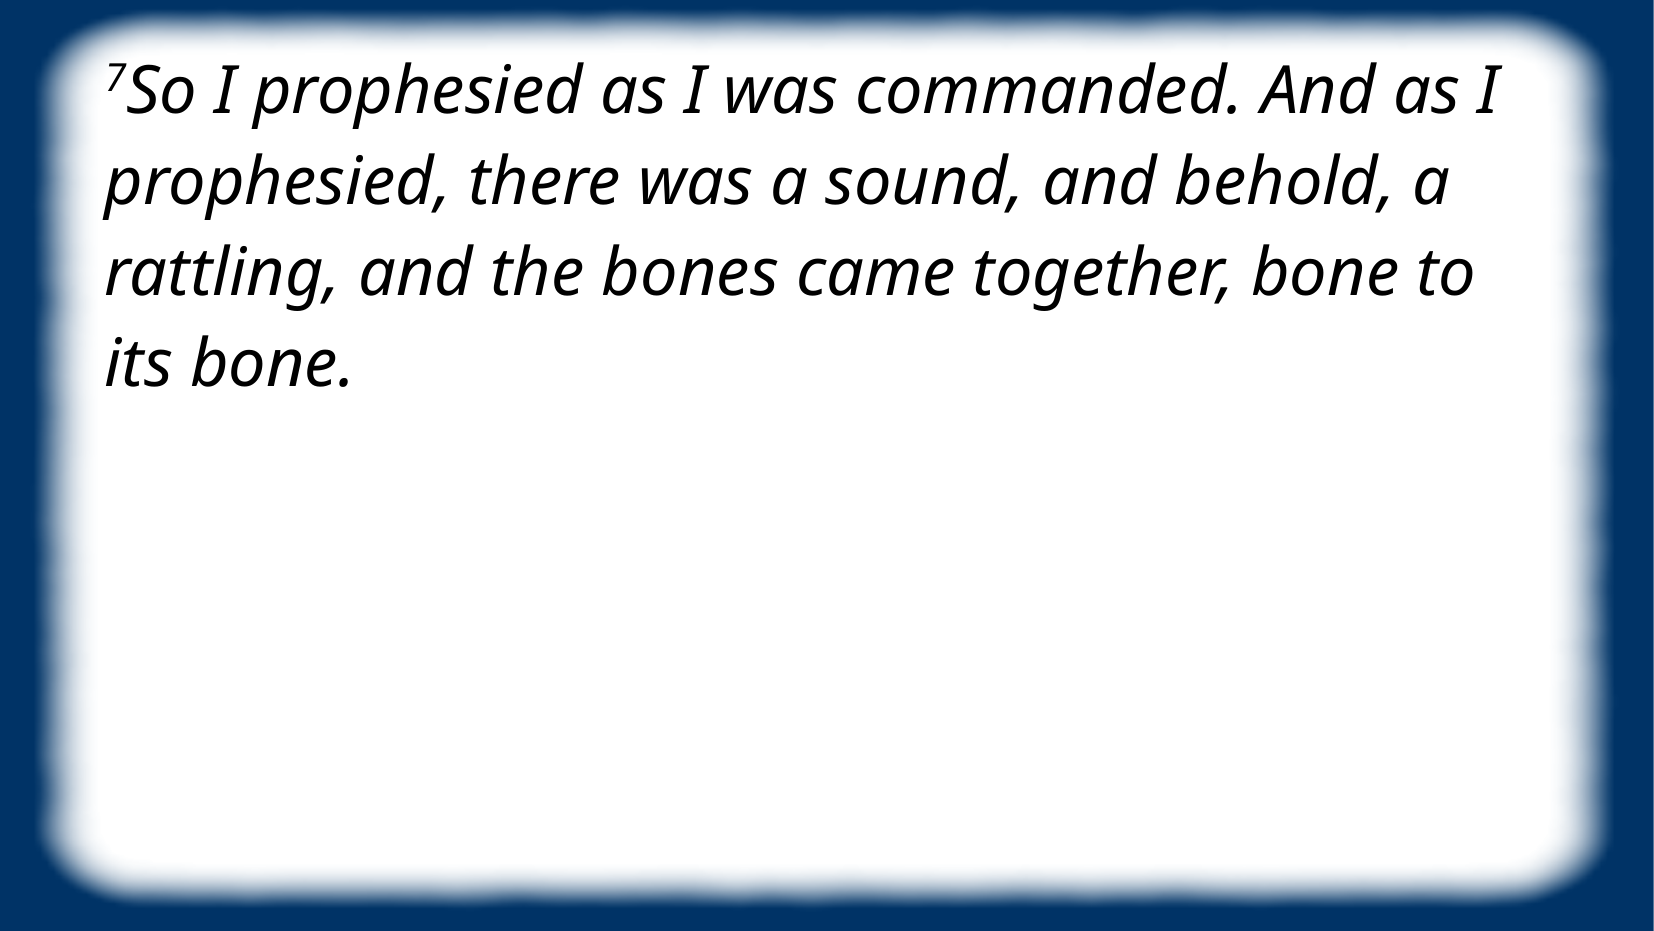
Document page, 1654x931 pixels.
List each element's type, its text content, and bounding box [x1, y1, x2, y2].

text_box 7So I prophesied as I was commanded. And as I prophesied, there was a sound, and behold, a rattling, and the bones came together, bone to its bone. [90, 35, 1561, 406]
picture [0, 0, 1654, 931]
